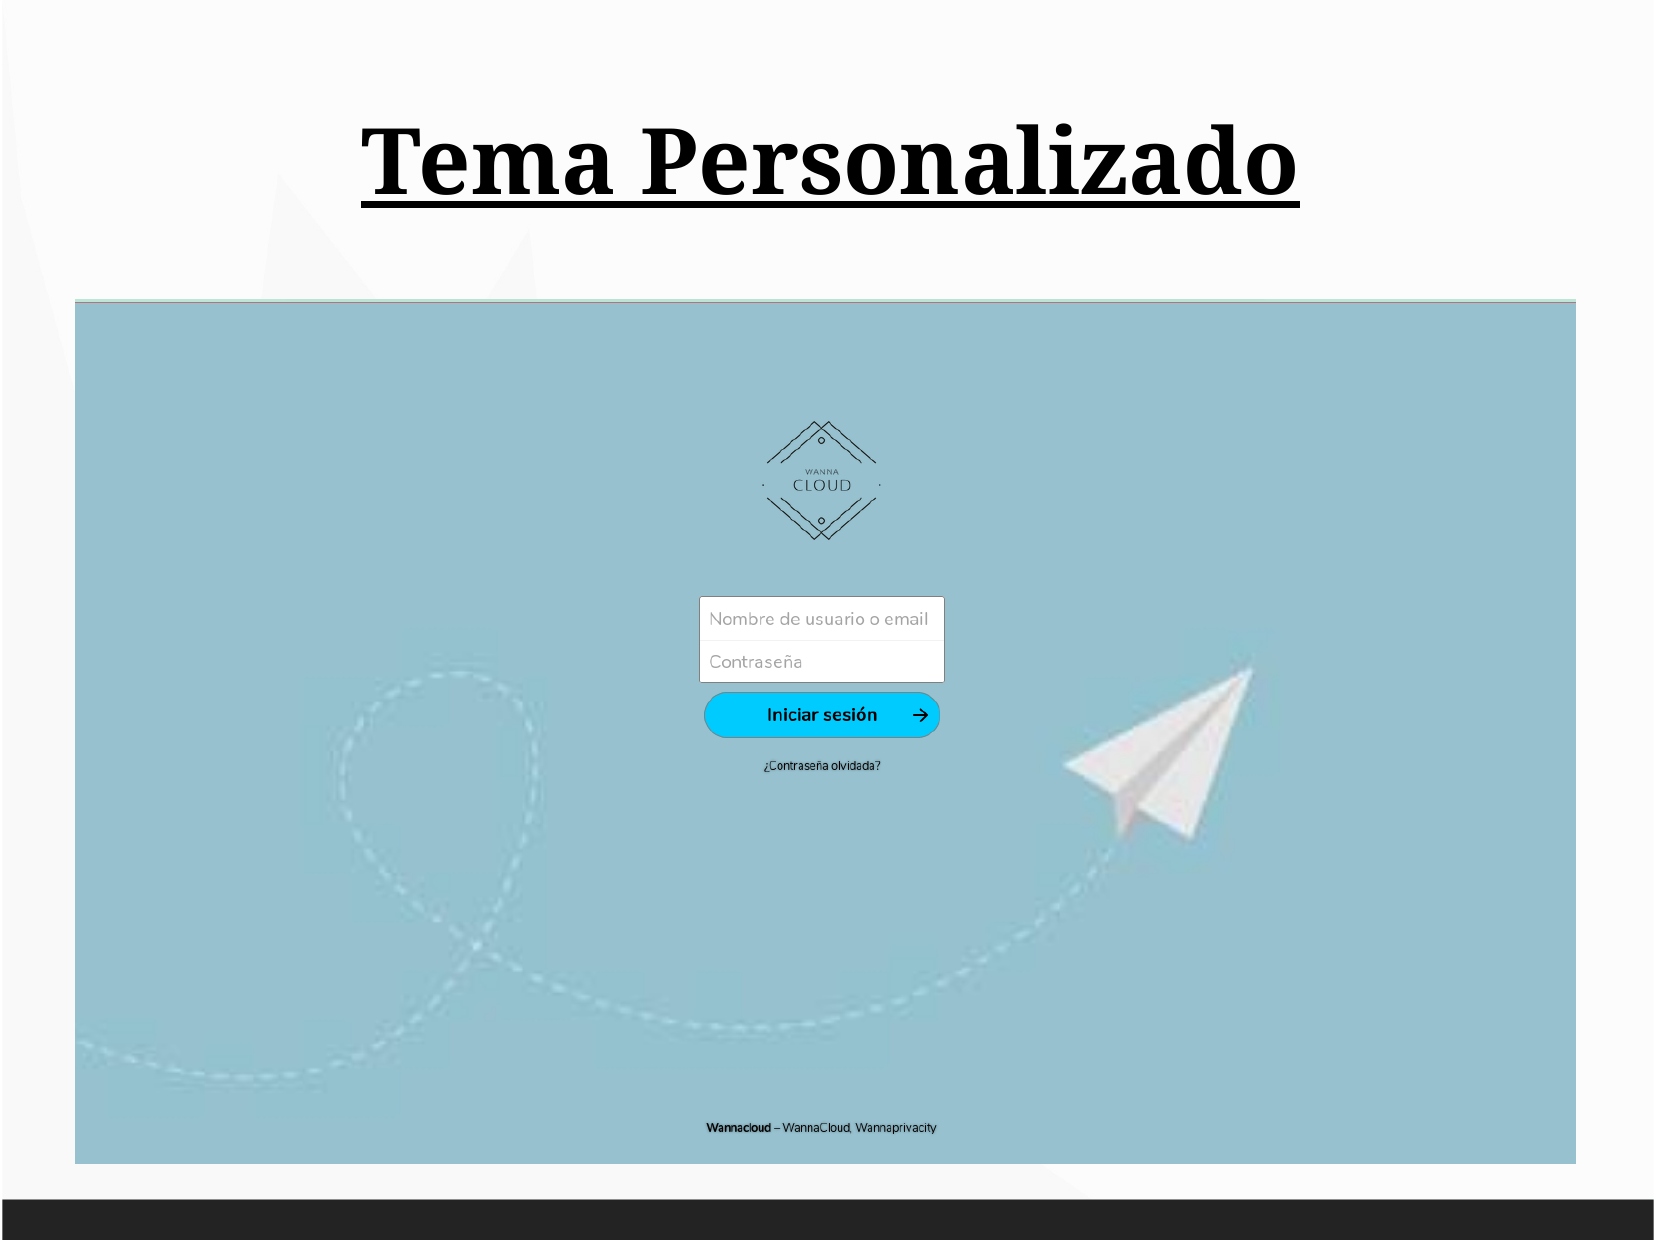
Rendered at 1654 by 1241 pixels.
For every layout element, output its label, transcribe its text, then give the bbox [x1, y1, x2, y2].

title Tema Personalizado [86, 55, 1576, 263]
picture [2, 0, 1654, 1241]
